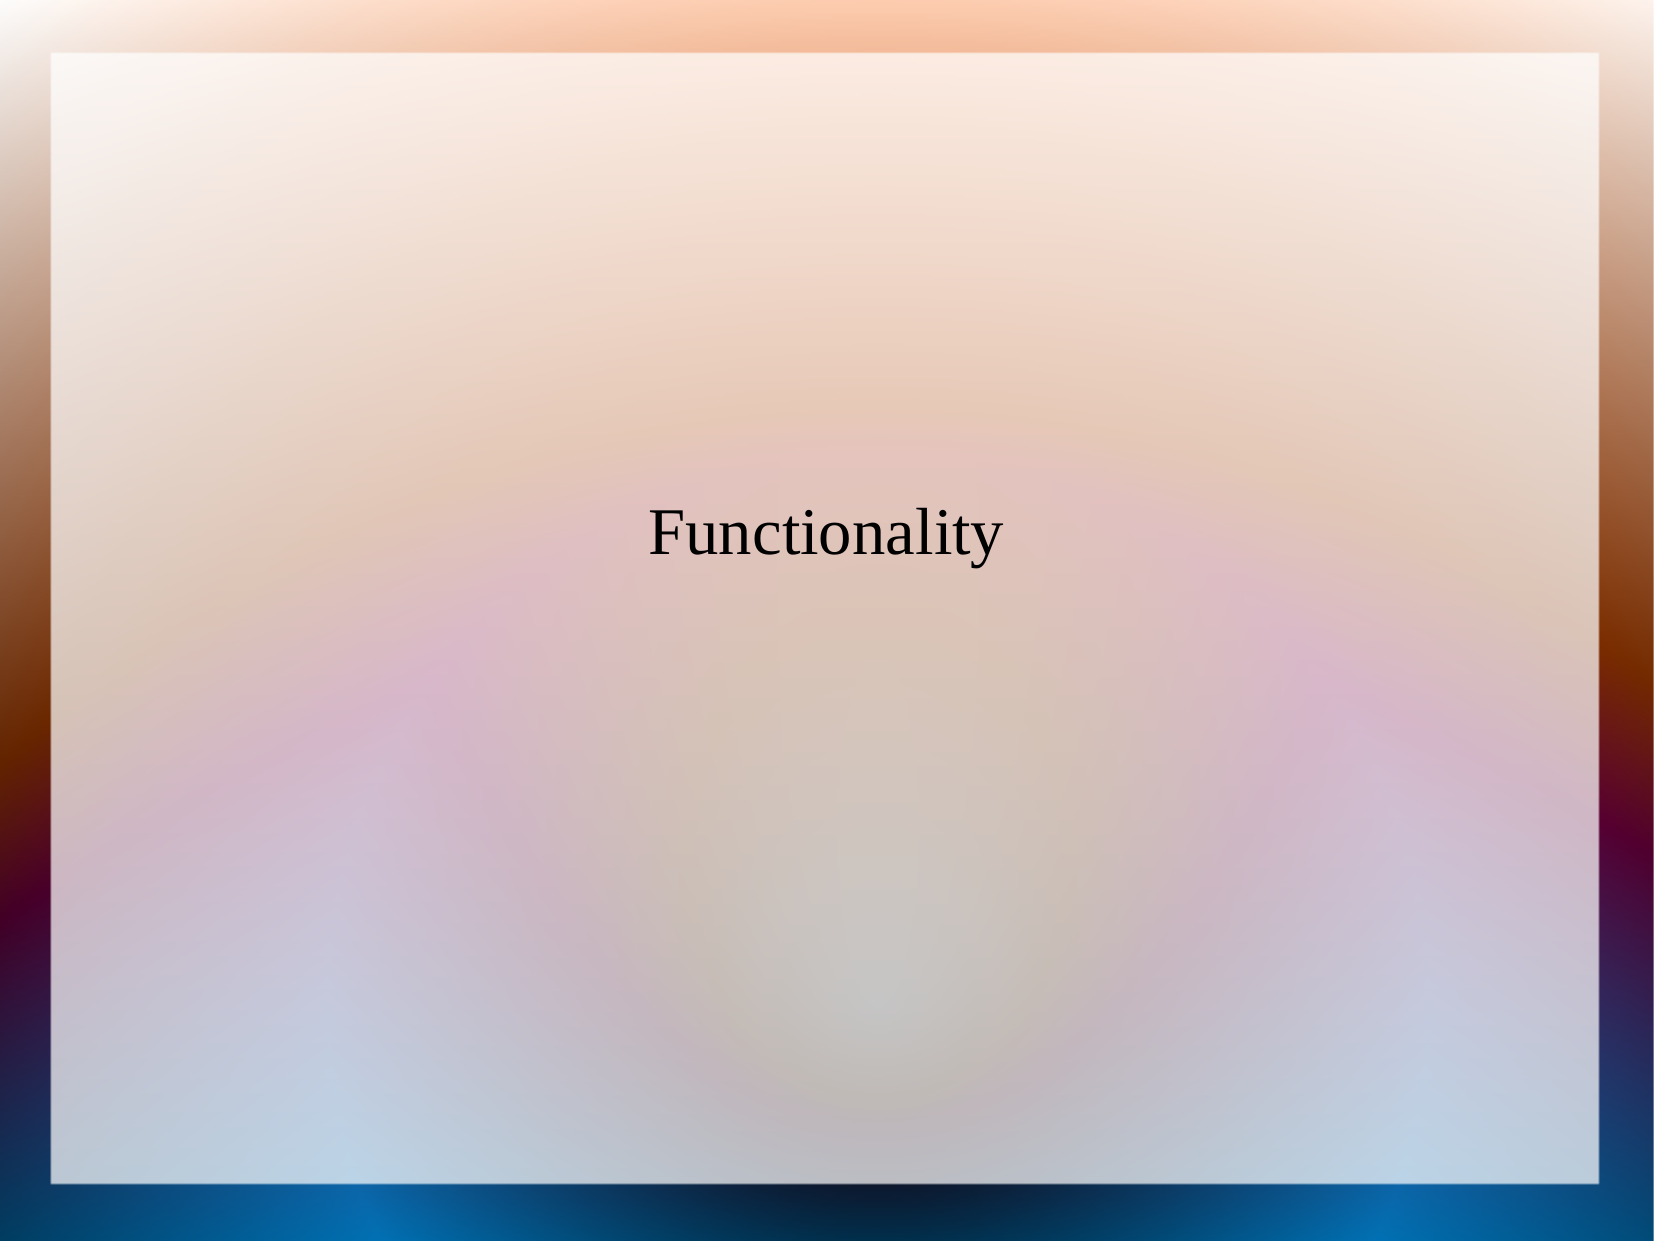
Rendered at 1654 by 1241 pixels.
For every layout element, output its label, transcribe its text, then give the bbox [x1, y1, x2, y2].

subtitle Functionality [82, 55, 1571, 1010]
picture [0, 0, 1654, 1241]
